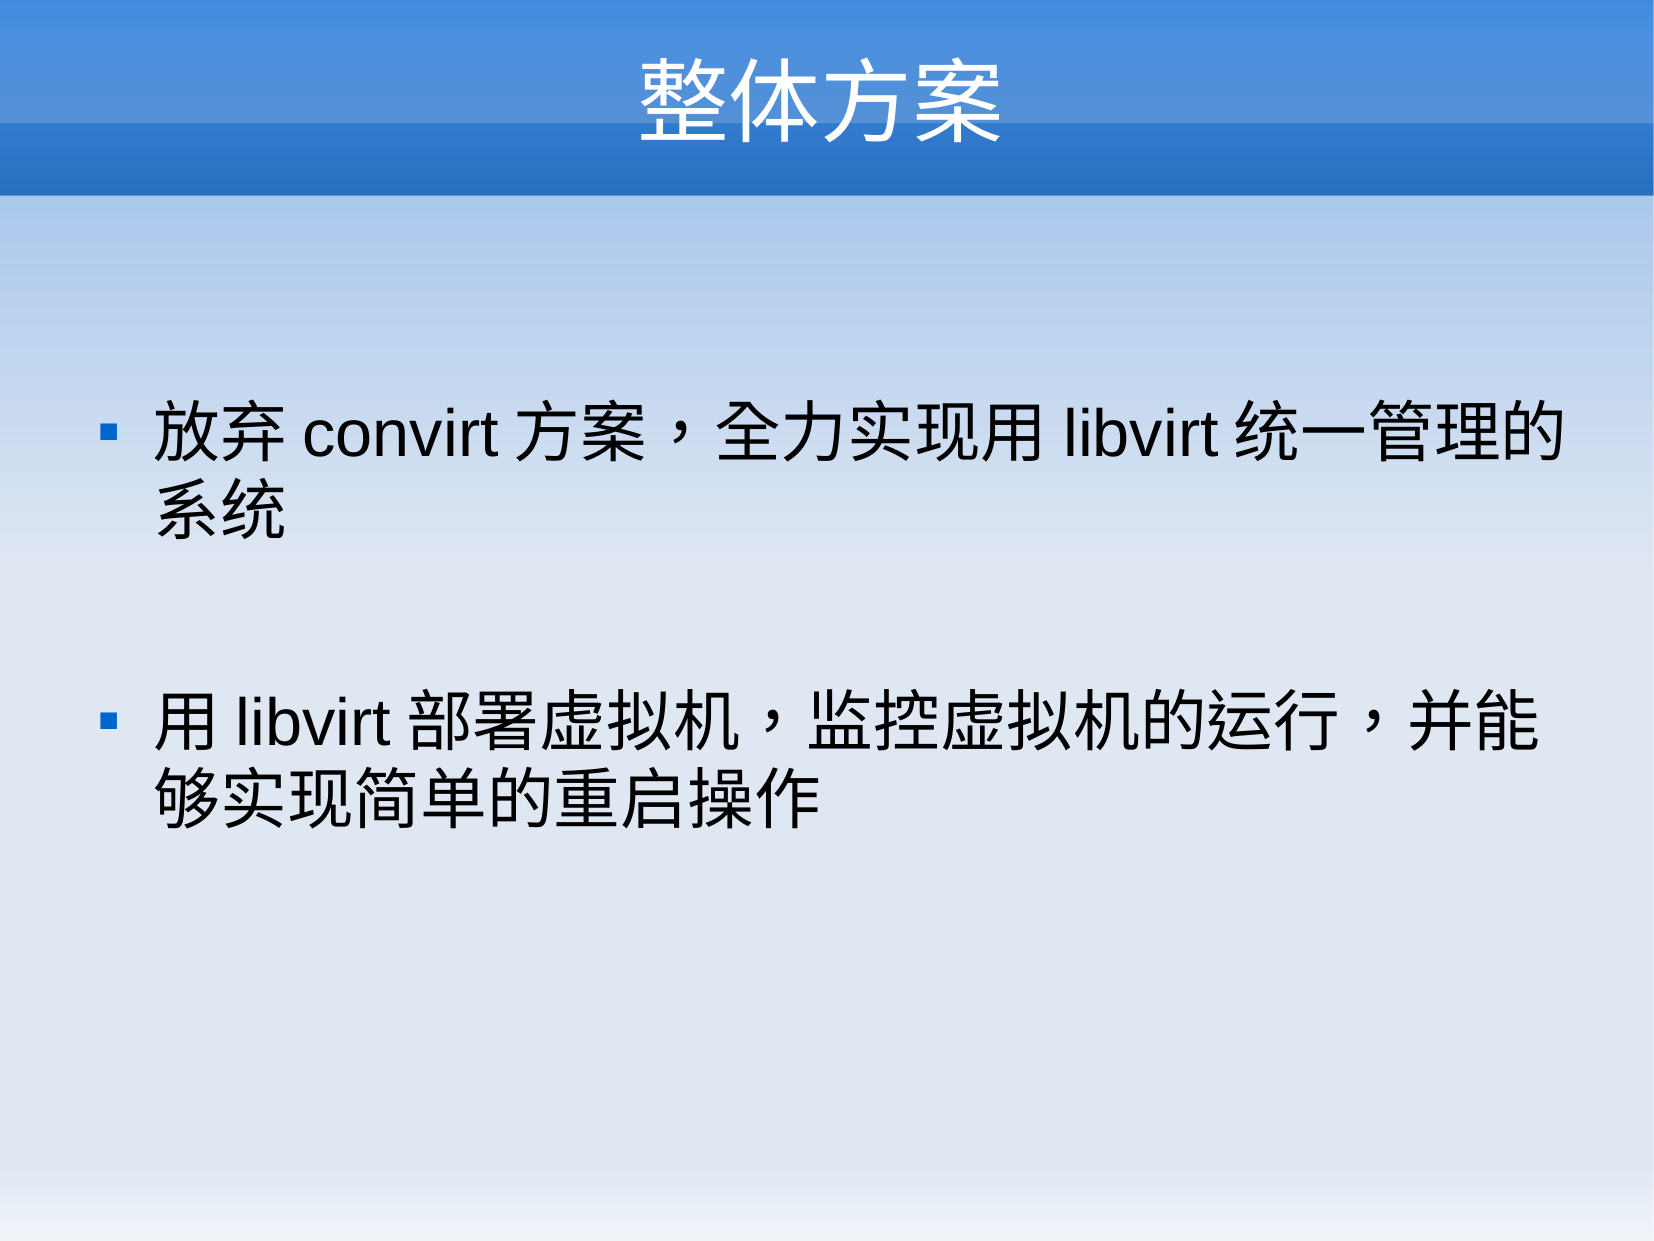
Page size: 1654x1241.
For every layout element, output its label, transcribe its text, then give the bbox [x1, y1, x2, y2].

title 整体方案 [76, 0, 1565, 208]
picture [0, 0, 1654, 1241]
list 放弃convirt方案，全力实现用libvirt统一管理的系统 用libvirt部署虚拟机，监控虚拟机的运行，并能够实现简单的重启操作 [82, 290, 1571, 1109]
